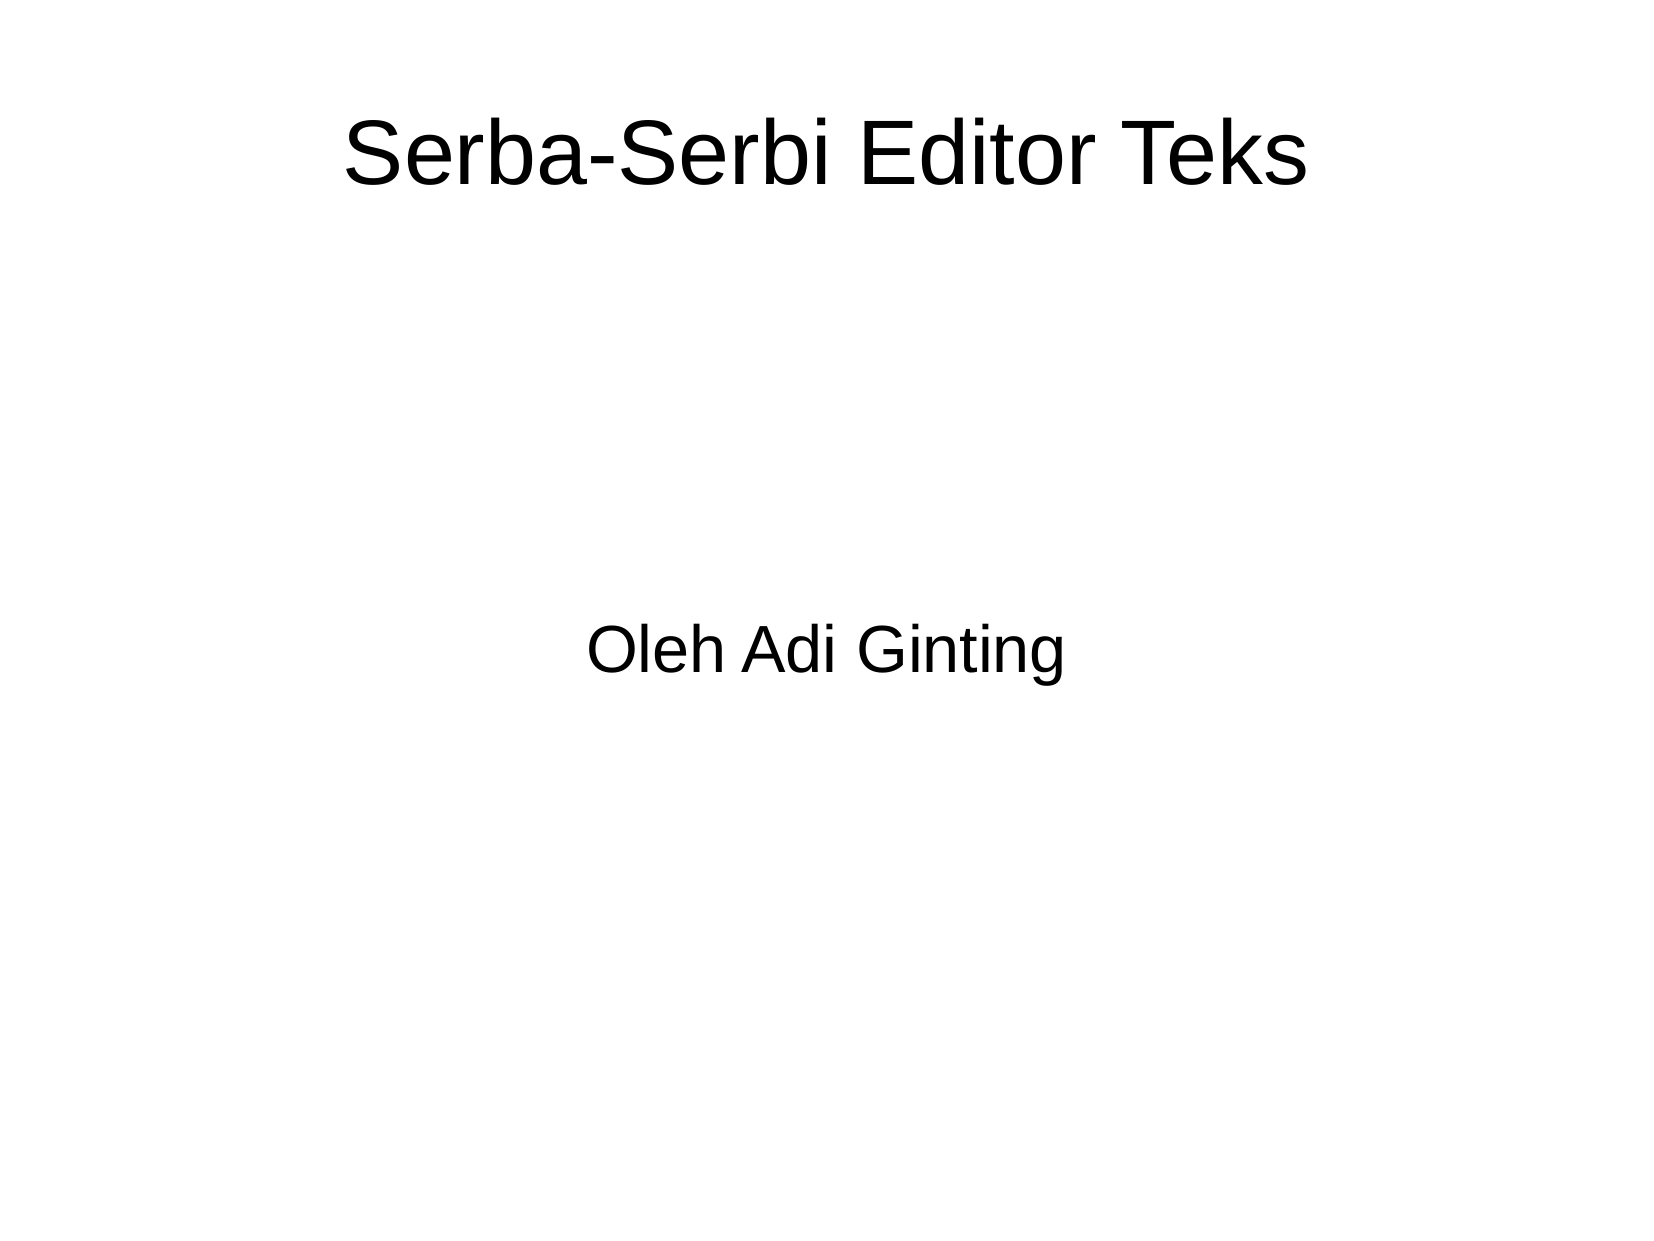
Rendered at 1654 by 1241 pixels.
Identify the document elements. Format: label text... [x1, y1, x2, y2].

subtitle Oleh Adi Ginting [82, 290, 1571, 1010]
title Serba-Serbi Editor Teks [82, 49, 1571, 257]
